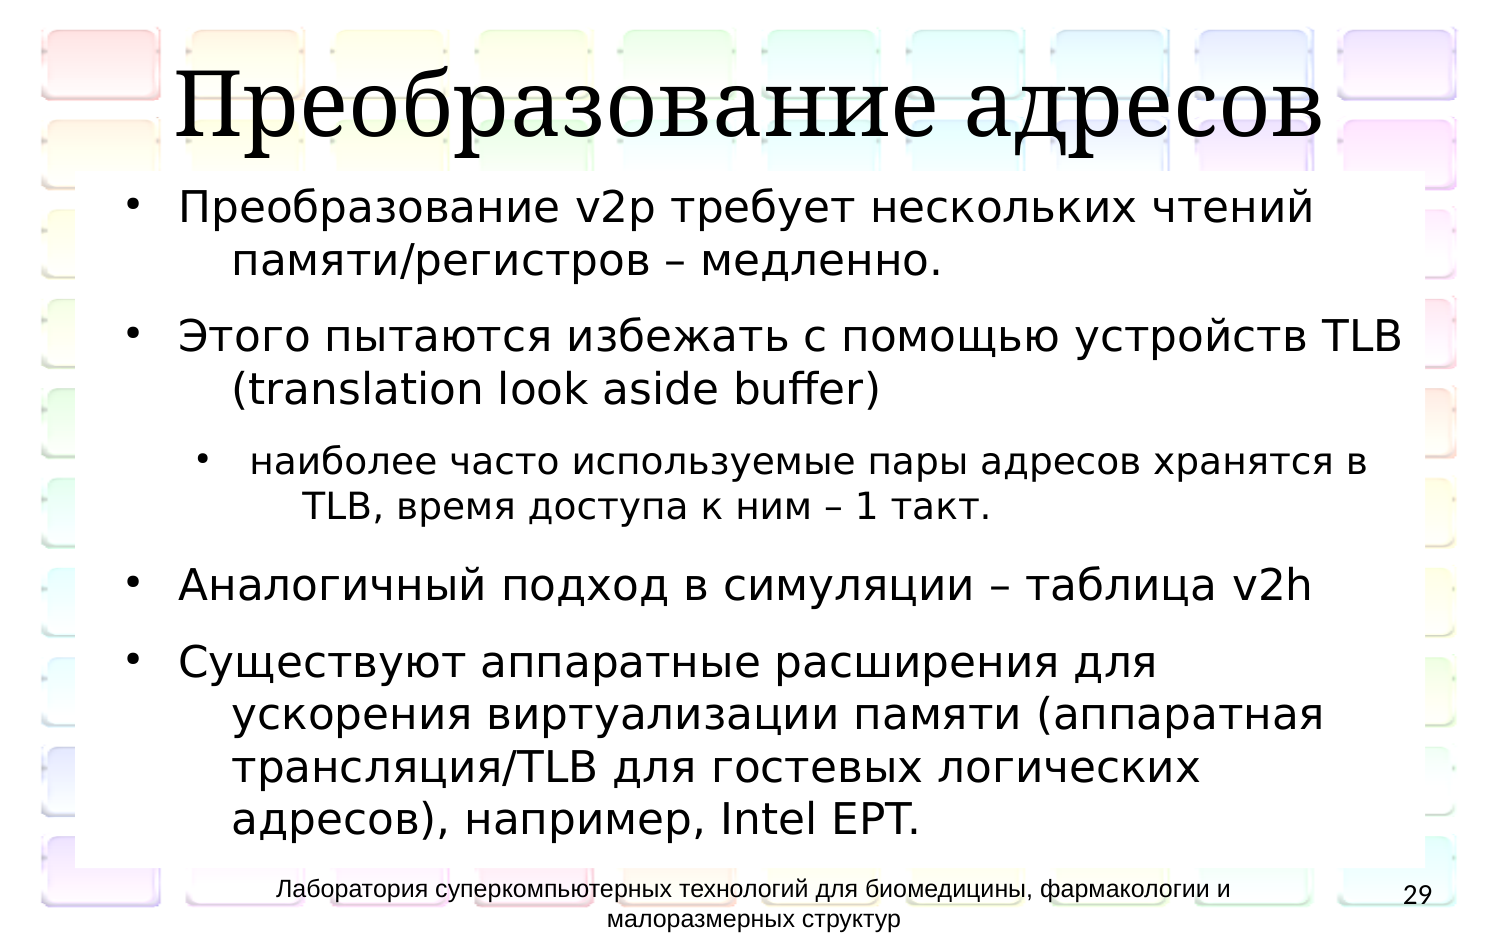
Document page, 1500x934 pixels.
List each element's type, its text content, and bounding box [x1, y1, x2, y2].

text_box Лаборатория суперкомпьютерных технологий для биомедицины, фармакологии и малоразмерных структур [171, 869, 1338, 915]
list Преобразование v2p требует нескольких чтений памяти/регистров – медленно. Этого пытаются избежать с помощью устройств TLB (translation look aside buffer) наиболее часто используемые пары адресов хранятся в TLB, время доступа к ним – 1 такт. Аналогичный подход в симуляции – таблица v2h Существуют аппаратные расширения для ускорения виртуализации памяти (аппаратная трансляция/TLB для гостевых логических адресов), например, Intel EPT. [75, 171, 1426, 869]
text_box <номер> [1387, 868, 1473, 918]
picture [0, 0, 1500, 934]
title Преобразование адресов (2/2) [75, 37, 1426, 171]
